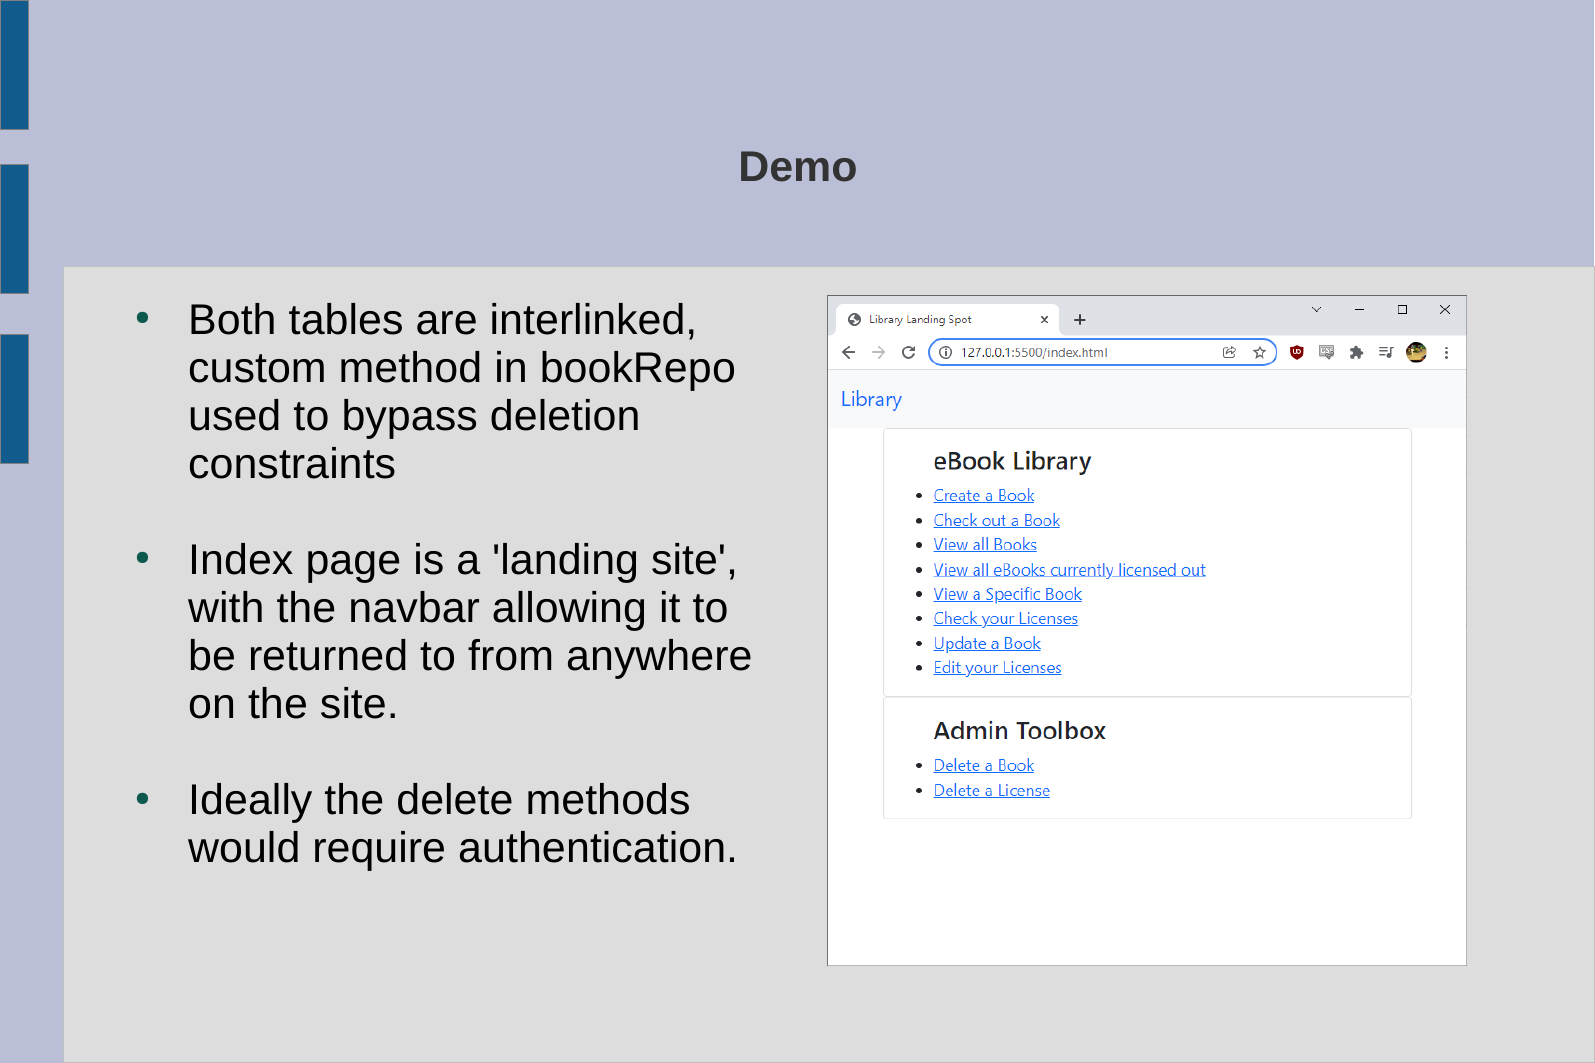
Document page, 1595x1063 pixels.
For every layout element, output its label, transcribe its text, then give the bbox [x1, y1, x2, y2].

picture [827, 295, 1467, 966]
list Both tables are interlinked, custom method in bookRepo used to bypass deletion constraints Index page is a 'landing site', with the navbar allowing it to be returned to from anywhere on the site. Ideally the delete methods would require authentication. [117, 295, 782, 966]
title Demo [117, 78, 1479, 256]
